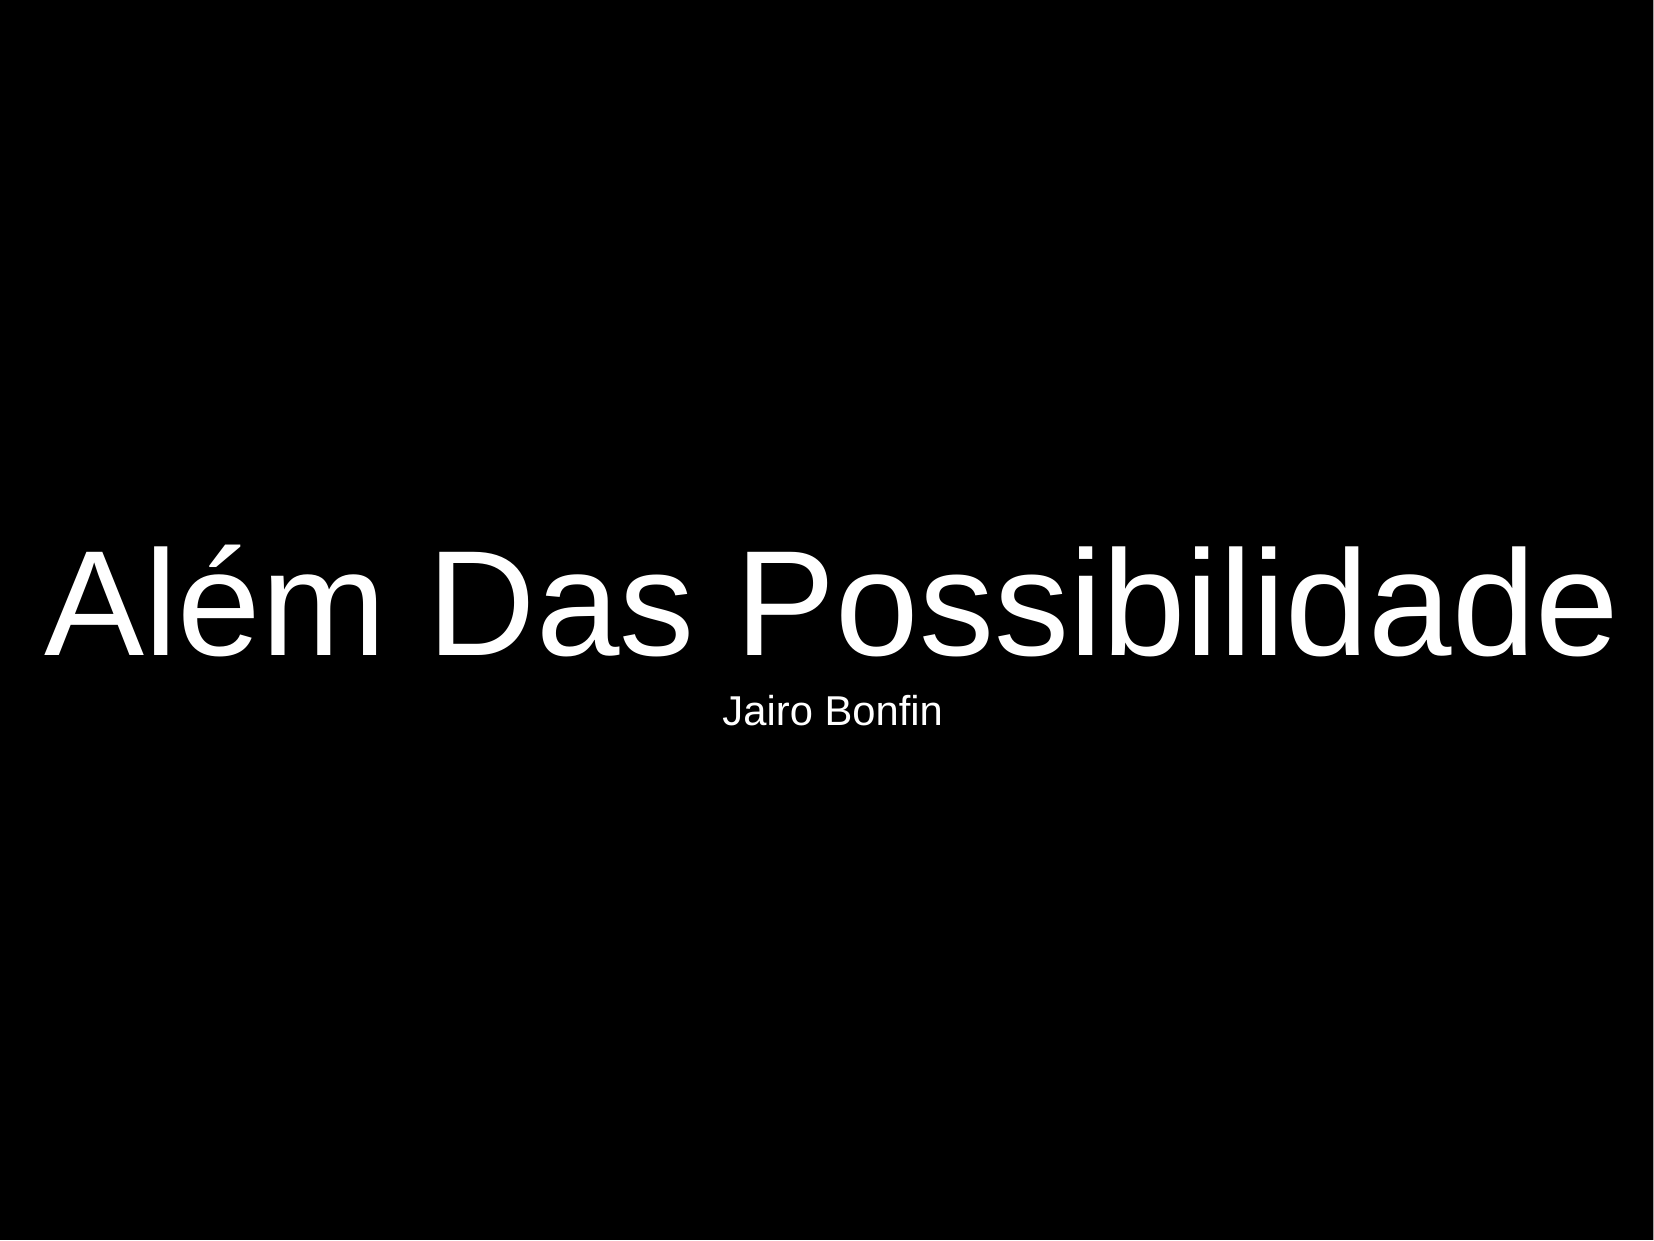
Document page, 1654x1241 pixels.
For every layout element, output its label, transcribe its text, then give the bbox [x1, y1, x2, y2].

subtitle Além Das Possibilidade Jairo Bonfin [35, 49, 1630, 1205]
